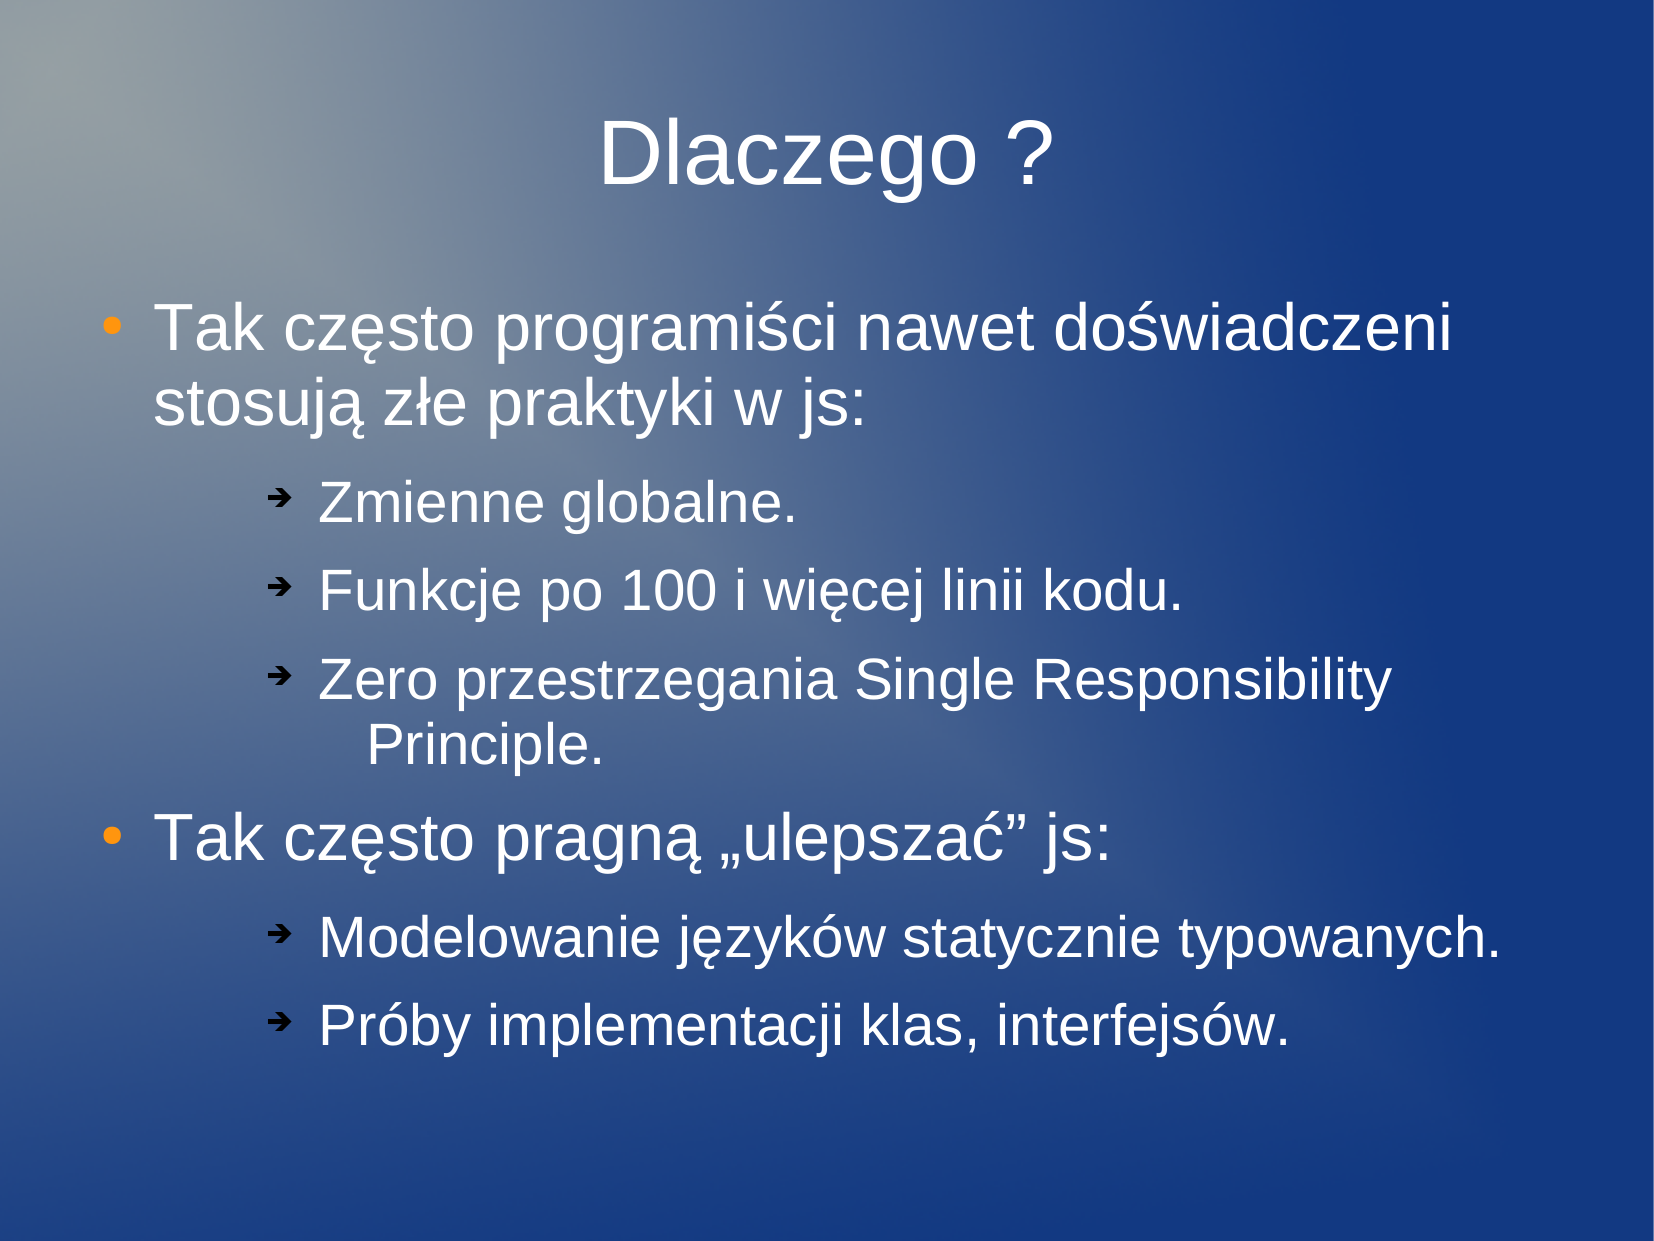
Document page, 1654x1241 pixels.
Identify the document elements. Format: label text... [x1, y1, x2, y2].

title Dlaczego ? [82, 49, 1571, 257]
picture [0, 0, 1654, 1241]
list Tak często programiści nawet doświadczeni stosują złe praktyki w js: Zmienne globalne. Funkcje po 100 i więcej linii kodu. Zero przestrzegania Single Responsibility Principle. Tak często pragną „ulepszać” js: Modelowanie języków statycznie typowanych. Próby implementacji klas, interfejsów. [82, 290, 1571, 1094]
